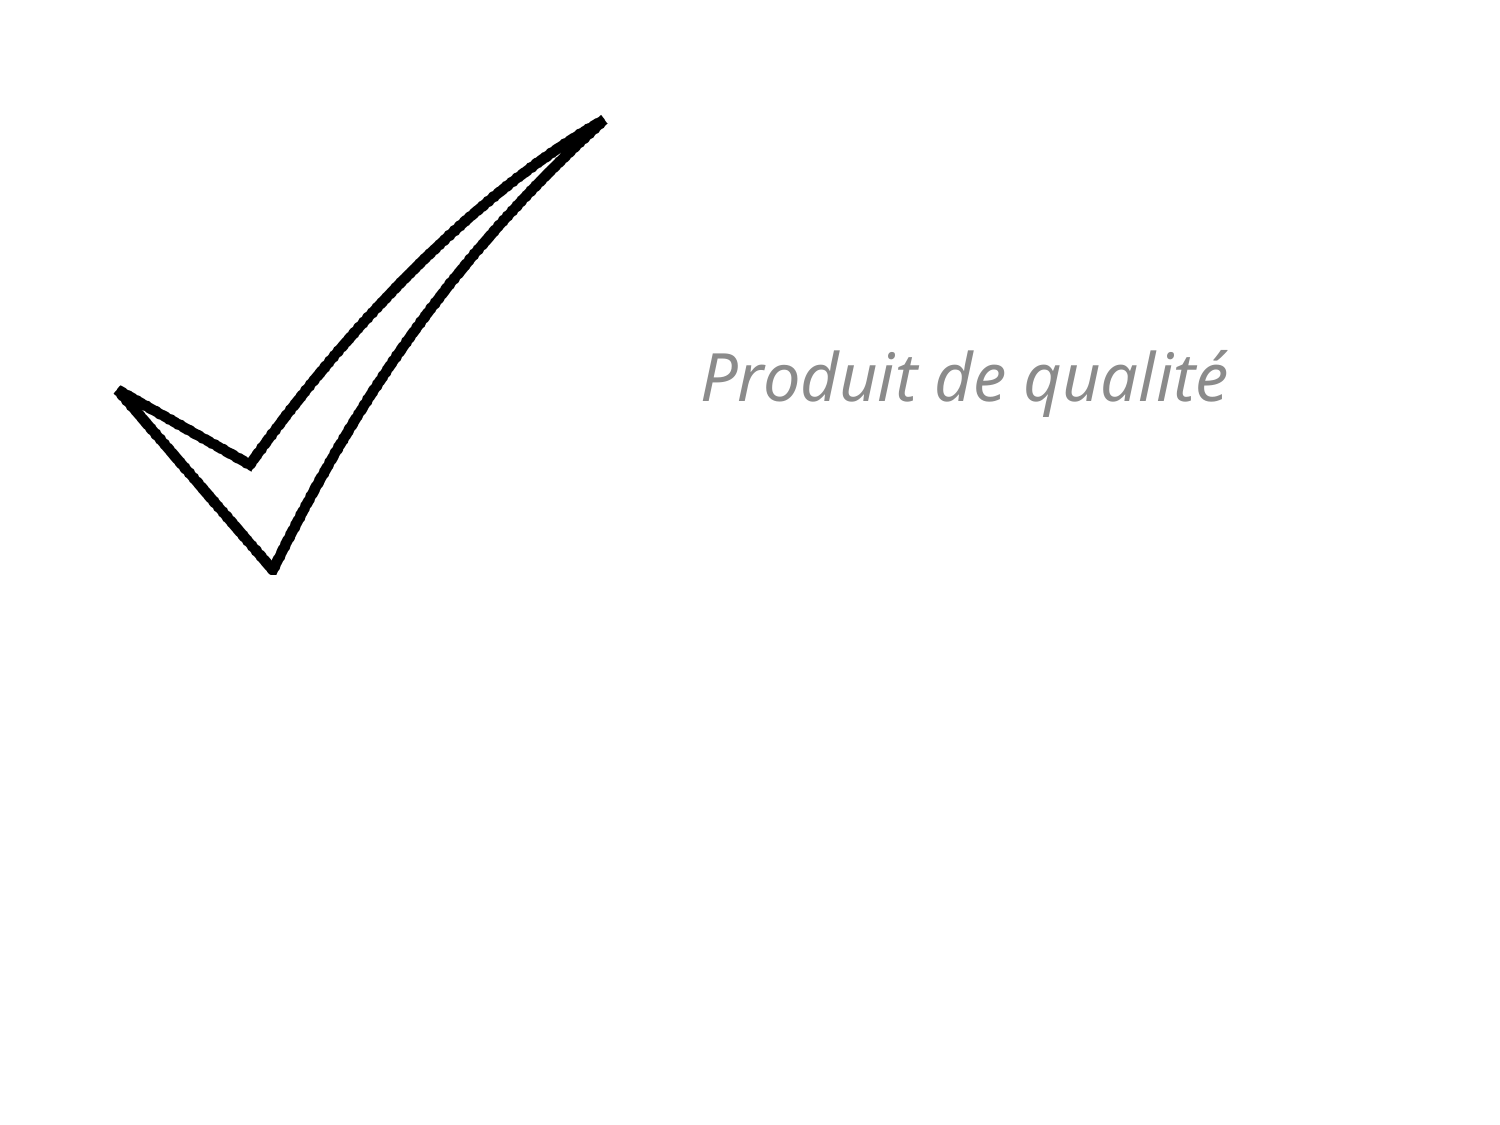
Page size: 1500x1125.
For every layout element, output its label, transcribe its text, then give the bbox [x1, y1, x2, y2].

picture [112, 114, 609, 575]
text_box Produit de qualité [506, 139, 1424, 611]
